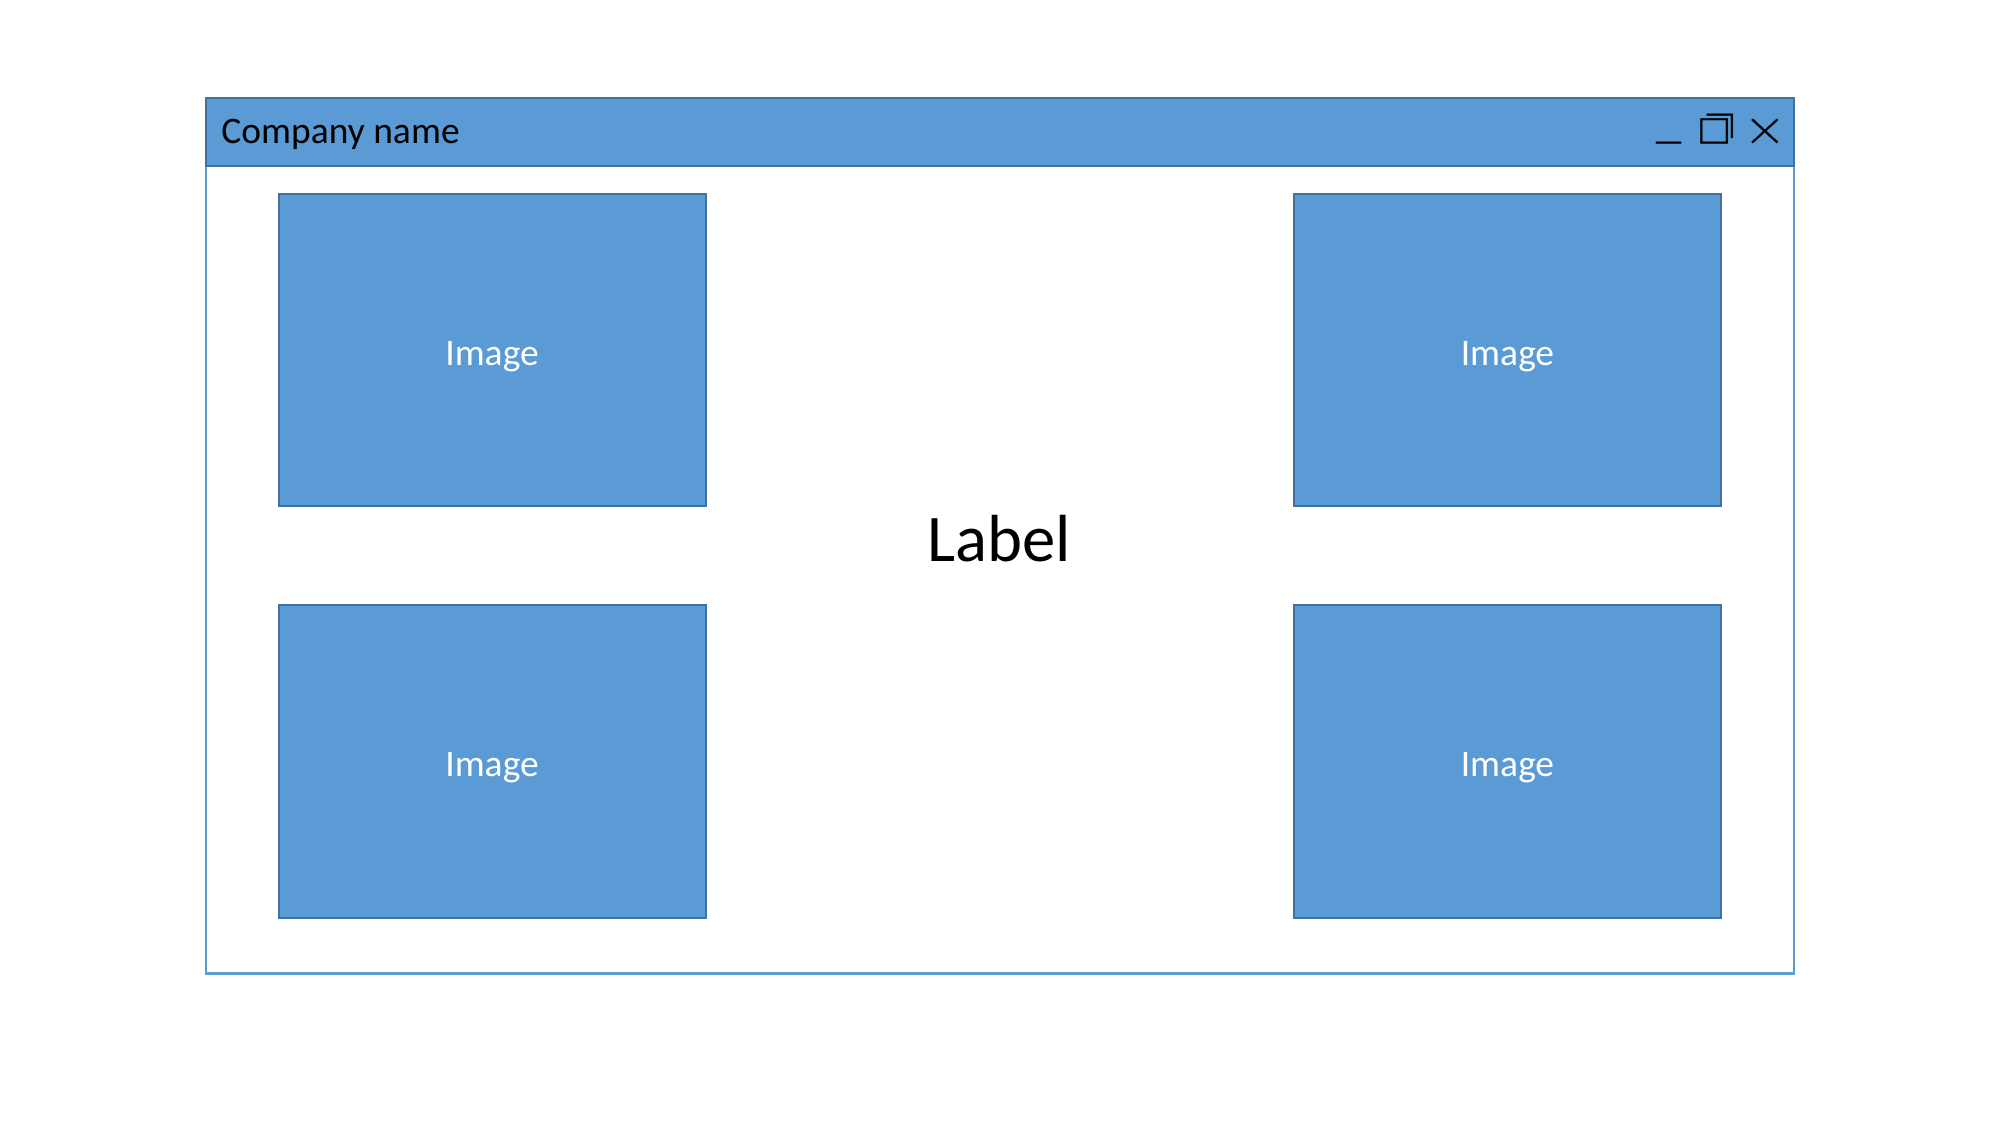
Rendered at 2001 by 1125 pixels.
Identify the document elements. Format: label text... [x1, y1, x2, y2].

text_box Image [1294, 194, 1721, 506]
picture [1639, 93, 1794, 164]
text_box Company name [206, 98, 537, 159]
text_box Label [912, 487, 1088, 584]
text_box Image [1294, 605, 1721, 918]
text_box Image [279, 605, 706, 918]
text_box Image [279, 194, 706, 506]
text_box [206, 98, 1794, 166]
